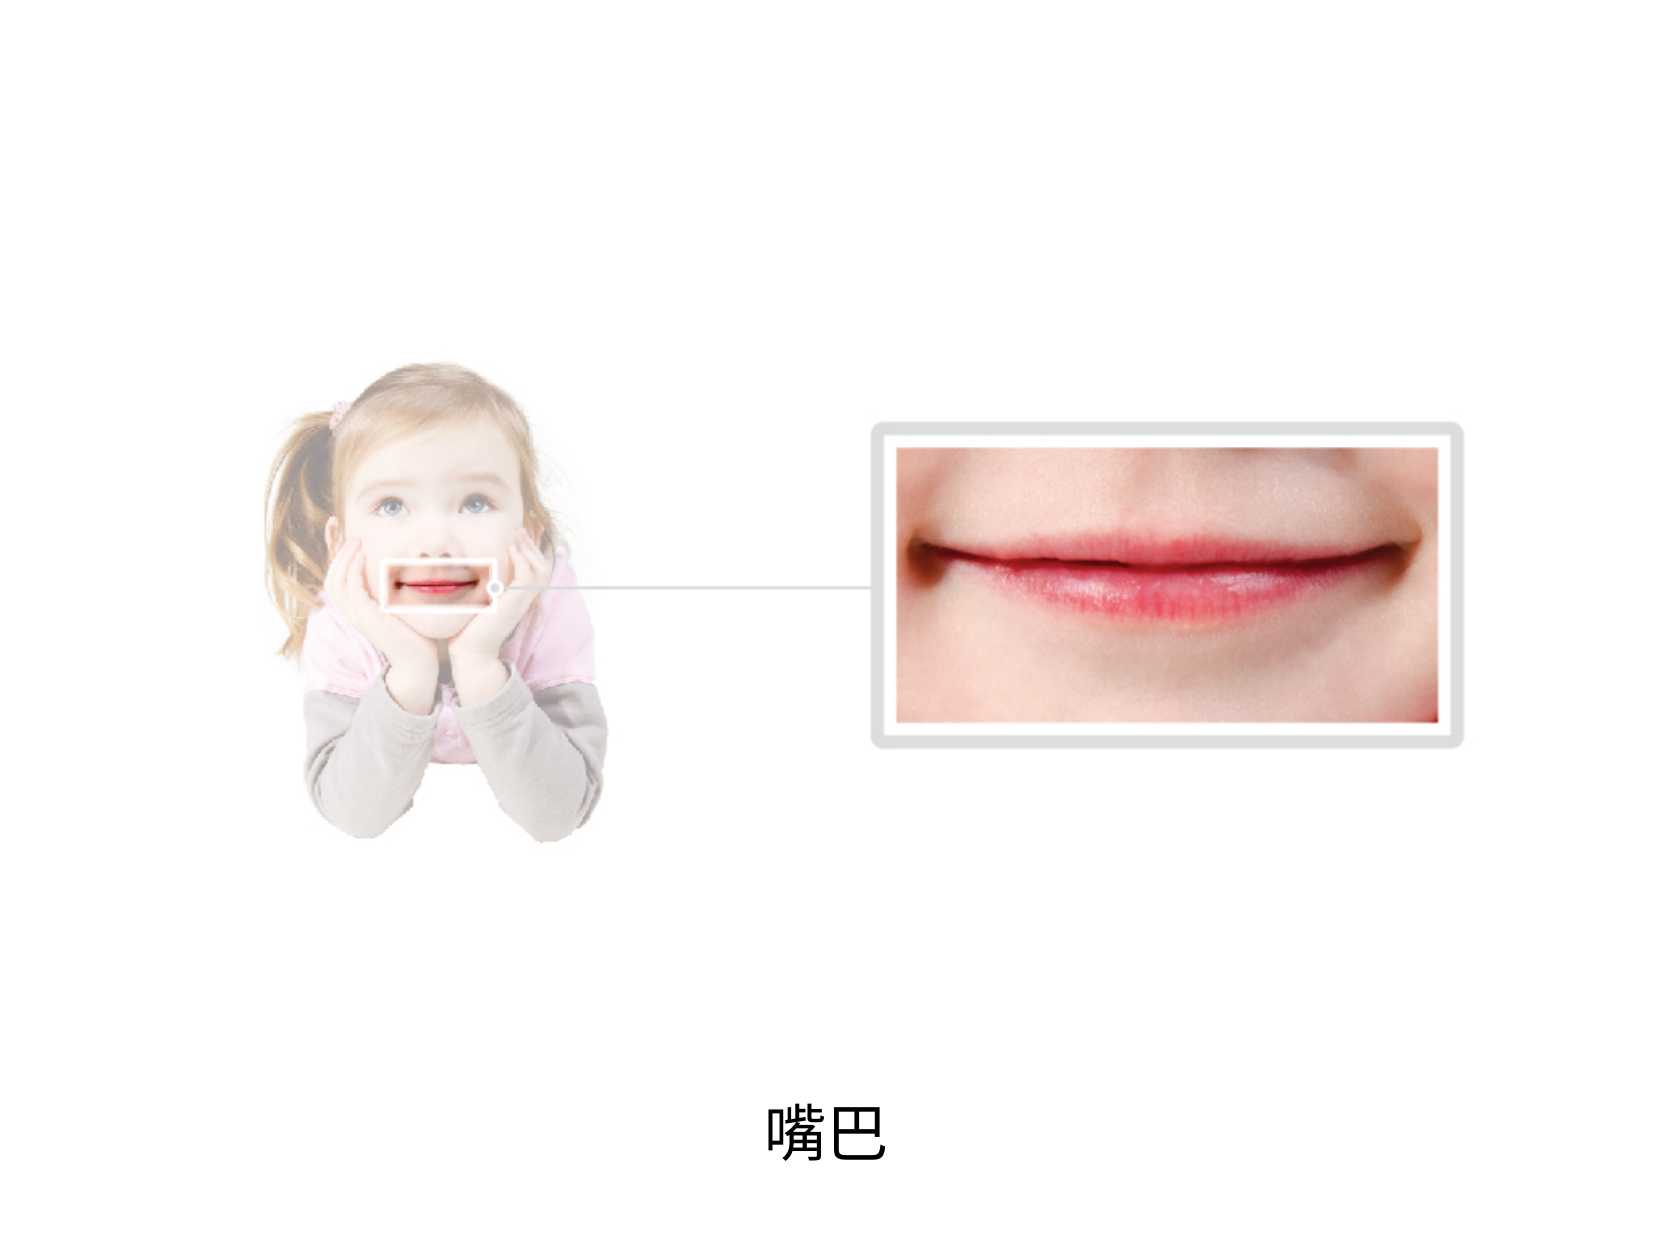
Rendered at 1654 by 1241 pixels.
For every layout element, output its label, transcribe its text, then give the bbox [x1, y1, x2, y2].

picture [0, 0, 1654, 1241]
title 嘴巴 [82, 1025, 1571, 1233]
